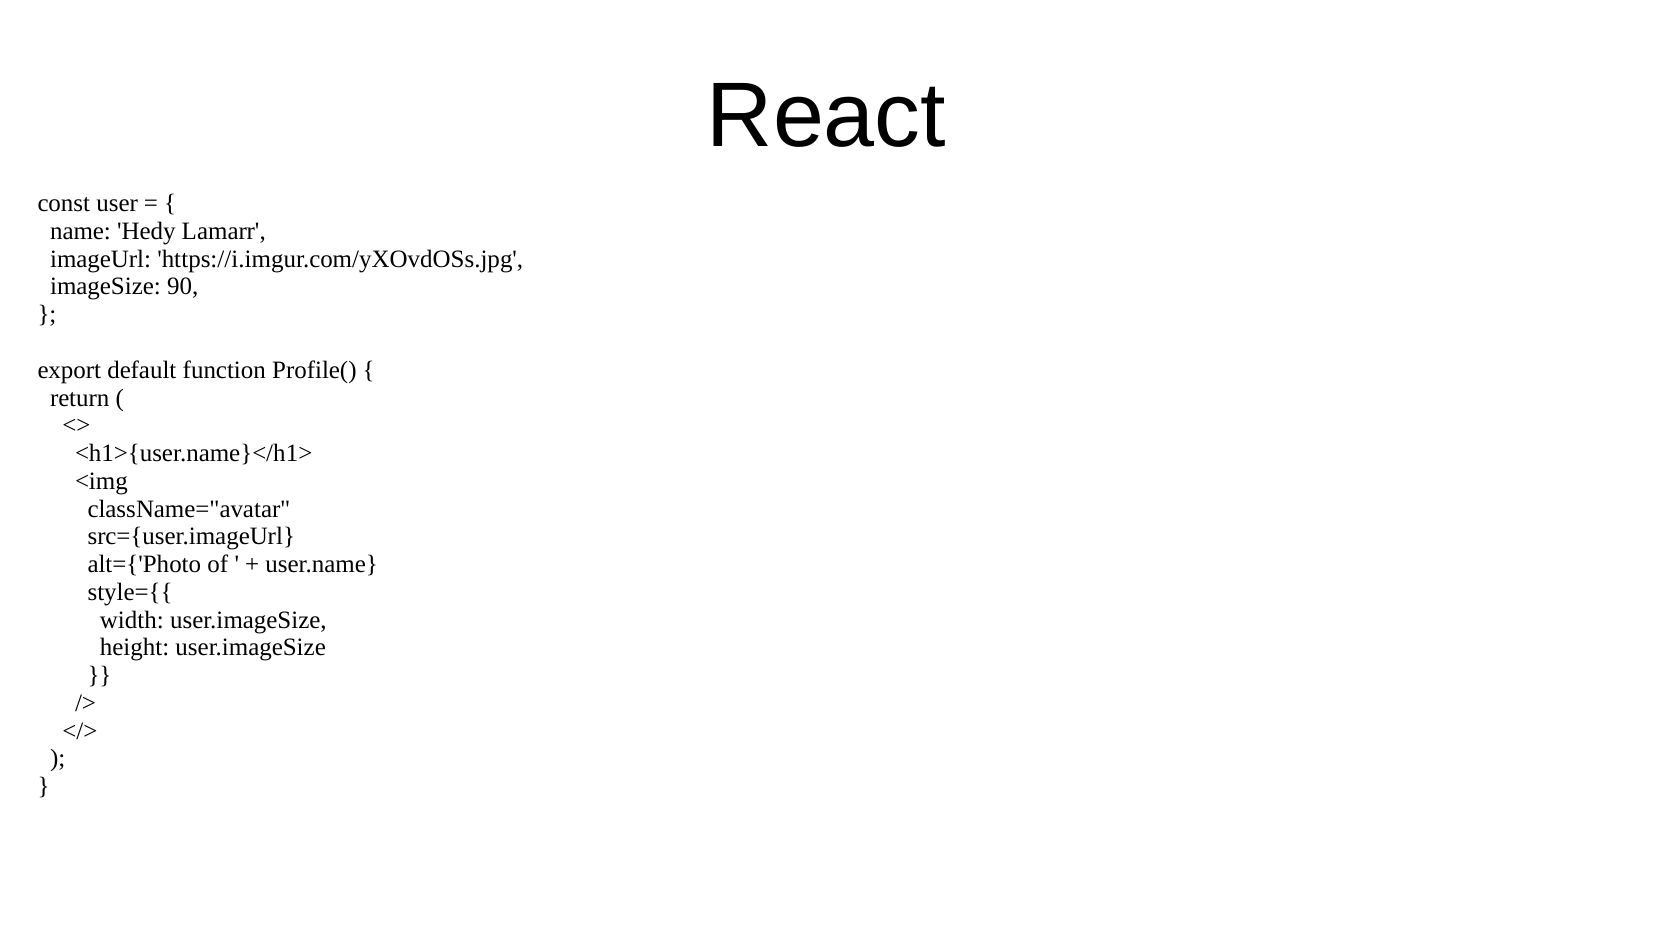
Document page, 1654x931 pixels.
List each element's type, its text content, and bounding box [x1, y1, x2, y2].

subtitle const user = { name: 'Hedy Lamarr', imageUrl: 'https://i.imgur.com/yXOvdOSs.jpg', imageSize: 90, }; export default function Profile() { return ( <> <h1>{user.name}</h1> <img className="avatar" src={user.imageUrl} alt={'Photo of ' + user.name} style={{ width: user.imageSize, height: user.imageSize }} /> </> ); } [37, 189, 1526, 801]
title React [82, 37, 1571, 193]
